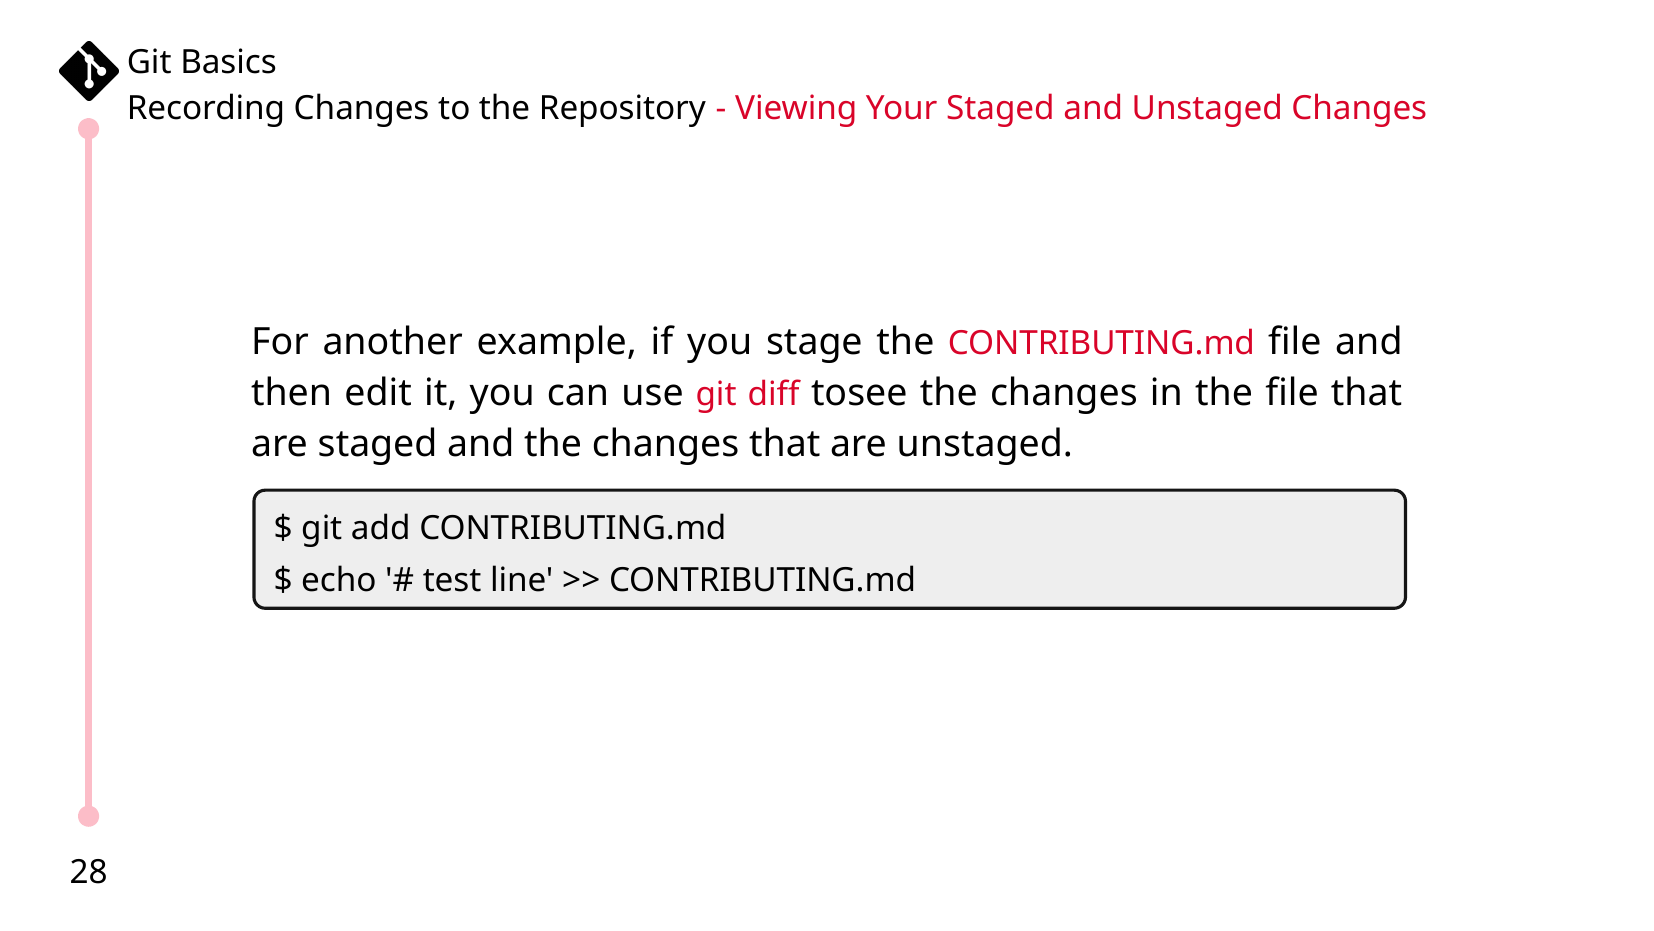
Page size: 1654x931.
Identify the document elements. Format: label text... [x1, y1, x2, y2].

picture [59, 41, 119, 101]
text_box 28 [47, 840, 130, 889]
text_box For another example, if you stage the CONTRIBUTING.md file and then edit it, you can use git diff tosee the changes in the file that are staged and the changes that are unstaged. [236, 307, 1418, 780]
text_box Git Basics Recording Changes to the Repository - Viewing Your Staged and Unstaged Changes [112, 31, 1506, 113]
text_box $ git add CONTRIBUTING.md $ echo '# test line' >> CONTRIBUTING.md [253, 490, 1406, 609]
